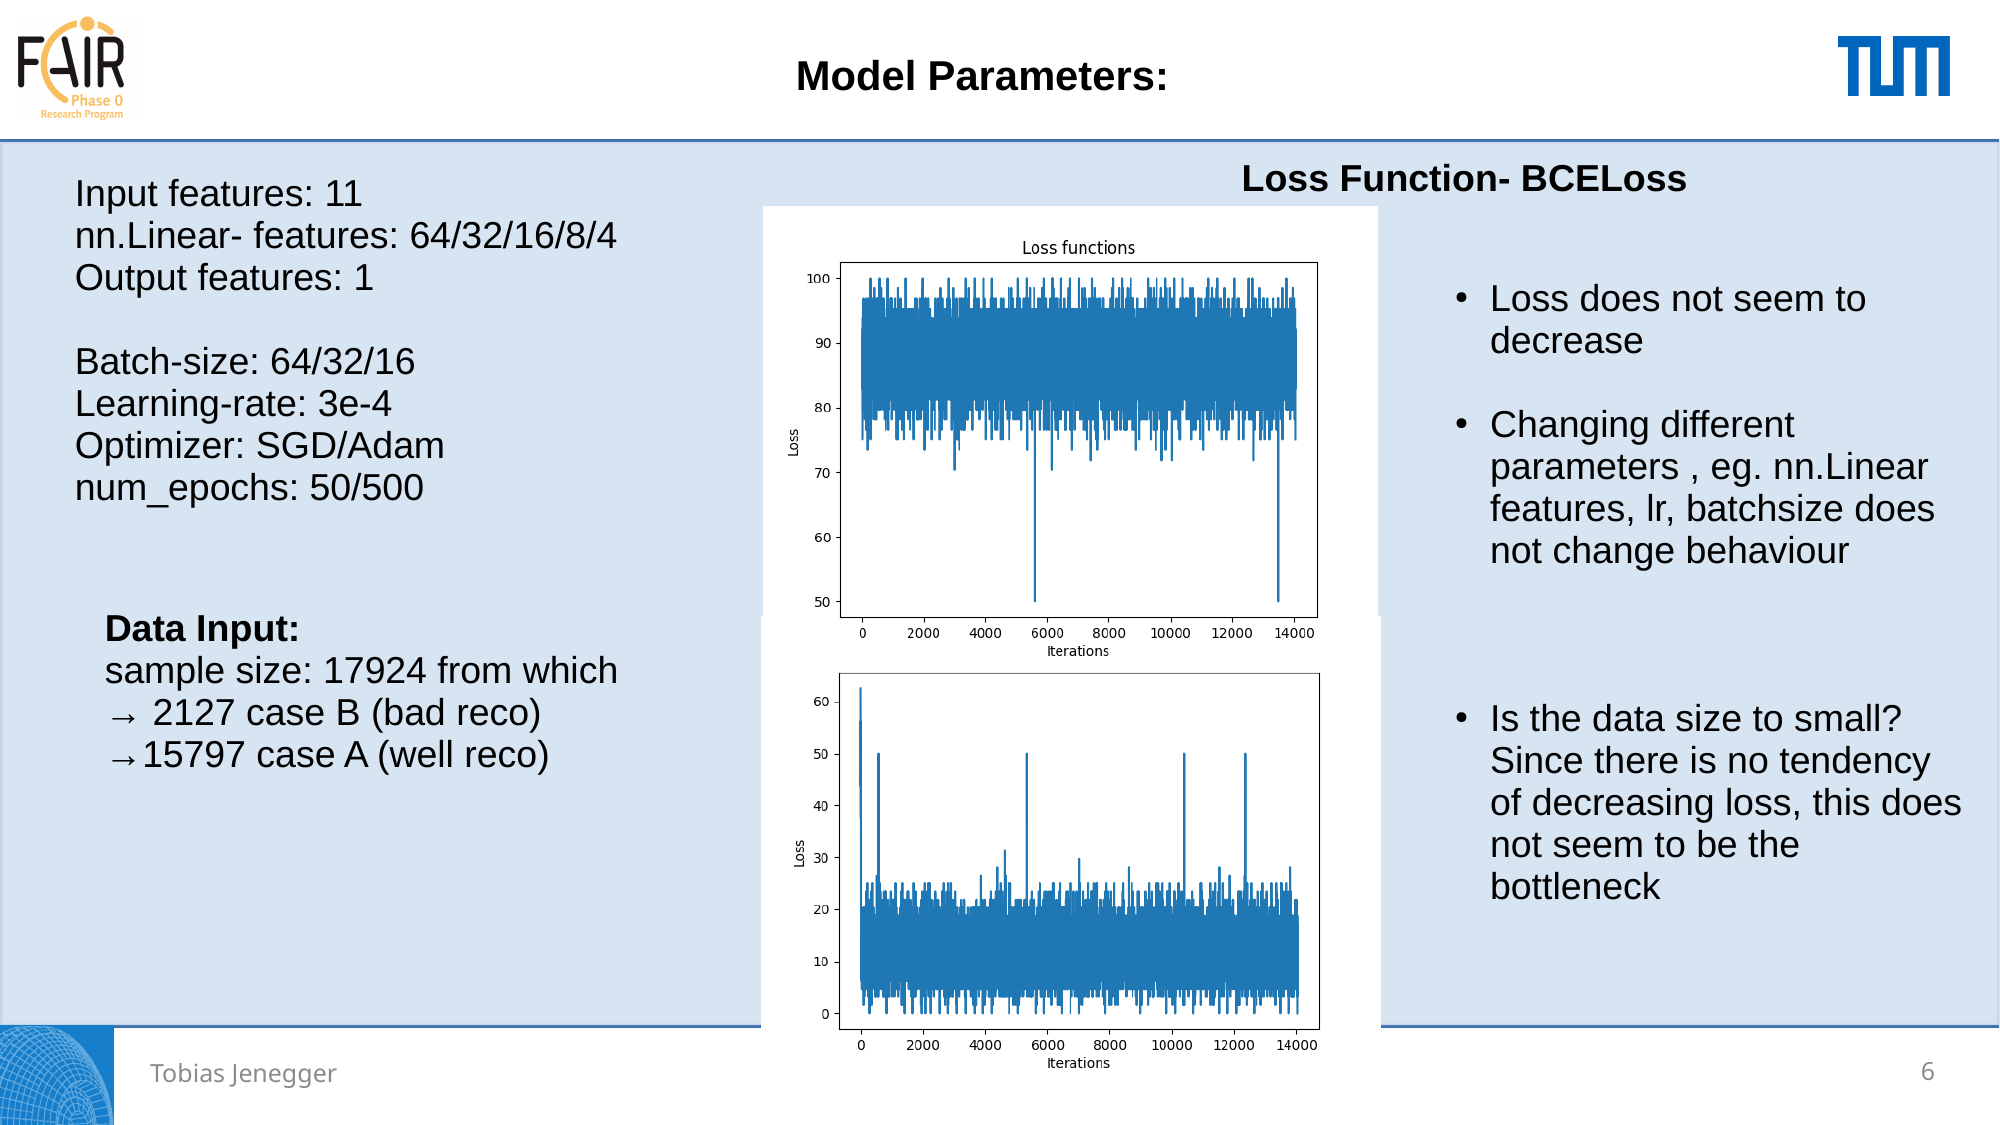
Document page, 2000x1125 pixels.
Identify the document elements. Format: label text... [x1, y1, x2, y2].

picture [15, 15, 142, 120]
text_box Data Input: sample size: 17924 from which → 2127 case B (bad reco) →15797 case A (well reco) [90, 600, 736, 825]
text_box Loss does not seem to decrease Changing different parameters , eg. nn.Linear features, lr, batchsize does not change behaviour Is the data size to small? Since there is no tendency of decreasing loss, this does not seem to be the bottleneck [1440, 270, 1981, 915]
picture [0, 1025, 114, 1125]
text_box Loss Function- BCELoss [975, 149, 1966, 207]
picture [1838, 36, 1950, 96]
text_box Input features: 11 nn.Linear- features: 64/32/16/8/4 Output features: 1 Batch-size: 64/32/16 Learning-rate: 3e-4 Optimizer: SGD/Adam num_epochs: 50/500 [60, 164, 871, 642]
picture [761, 206, 1381, 1081]
text_box Model Parameters: [390, 45, 1576, 107]
